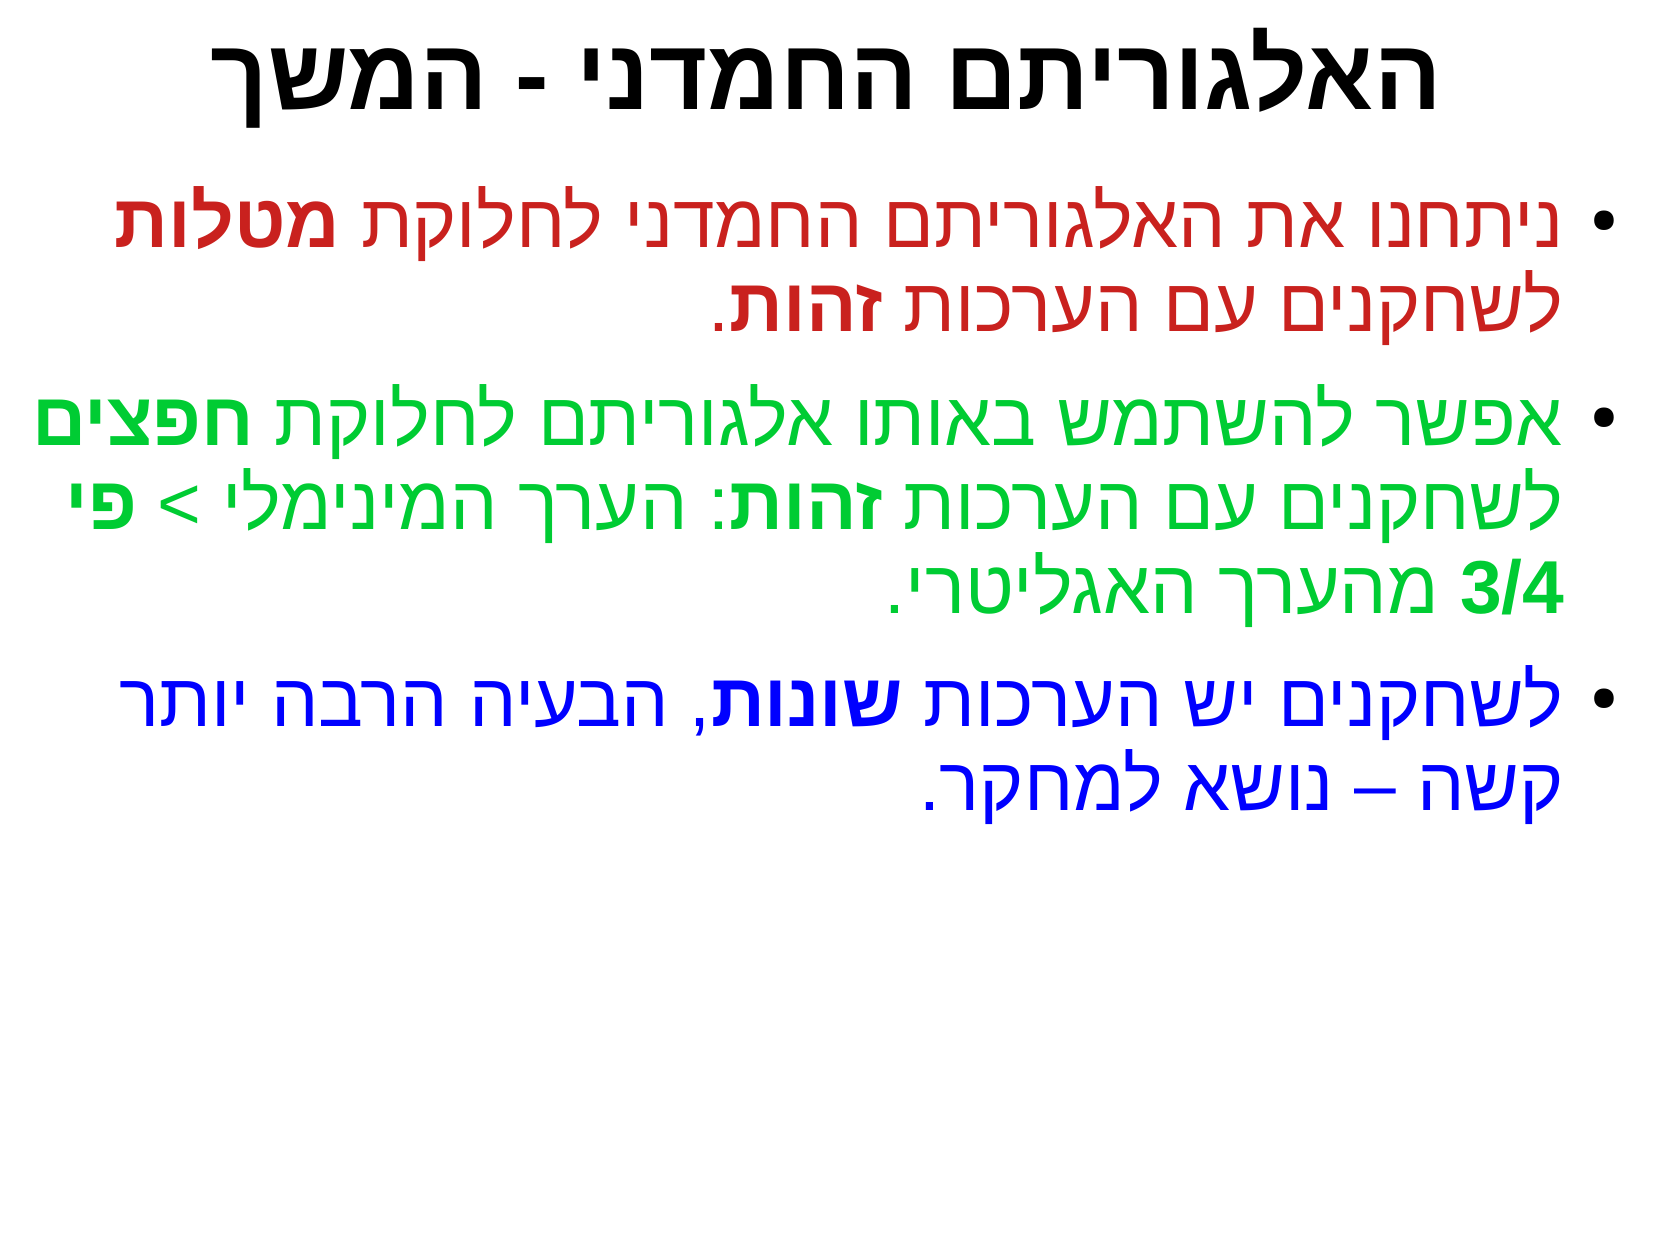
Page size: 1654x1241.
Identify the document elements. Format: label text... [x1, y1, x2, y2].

list ניתחנו את האלגוריתם החמדני לחלוקת מטלות לשחקנים עם הערכות זהות. אפשר להשתמש באותו אלגוריתם לחלוקת חפצים לשחקנים עם הערכות זהות: הערך המינימלי > פי 3/4 מהערך האגליטרי. לשחקנים יש הערכות שונות, הבעיה הרבה יותר קשה – נושא למחקר. [0, 180, 1636, 871]
title האלגוריתם החמדני - המשך [0, 0, 1654, 151]
